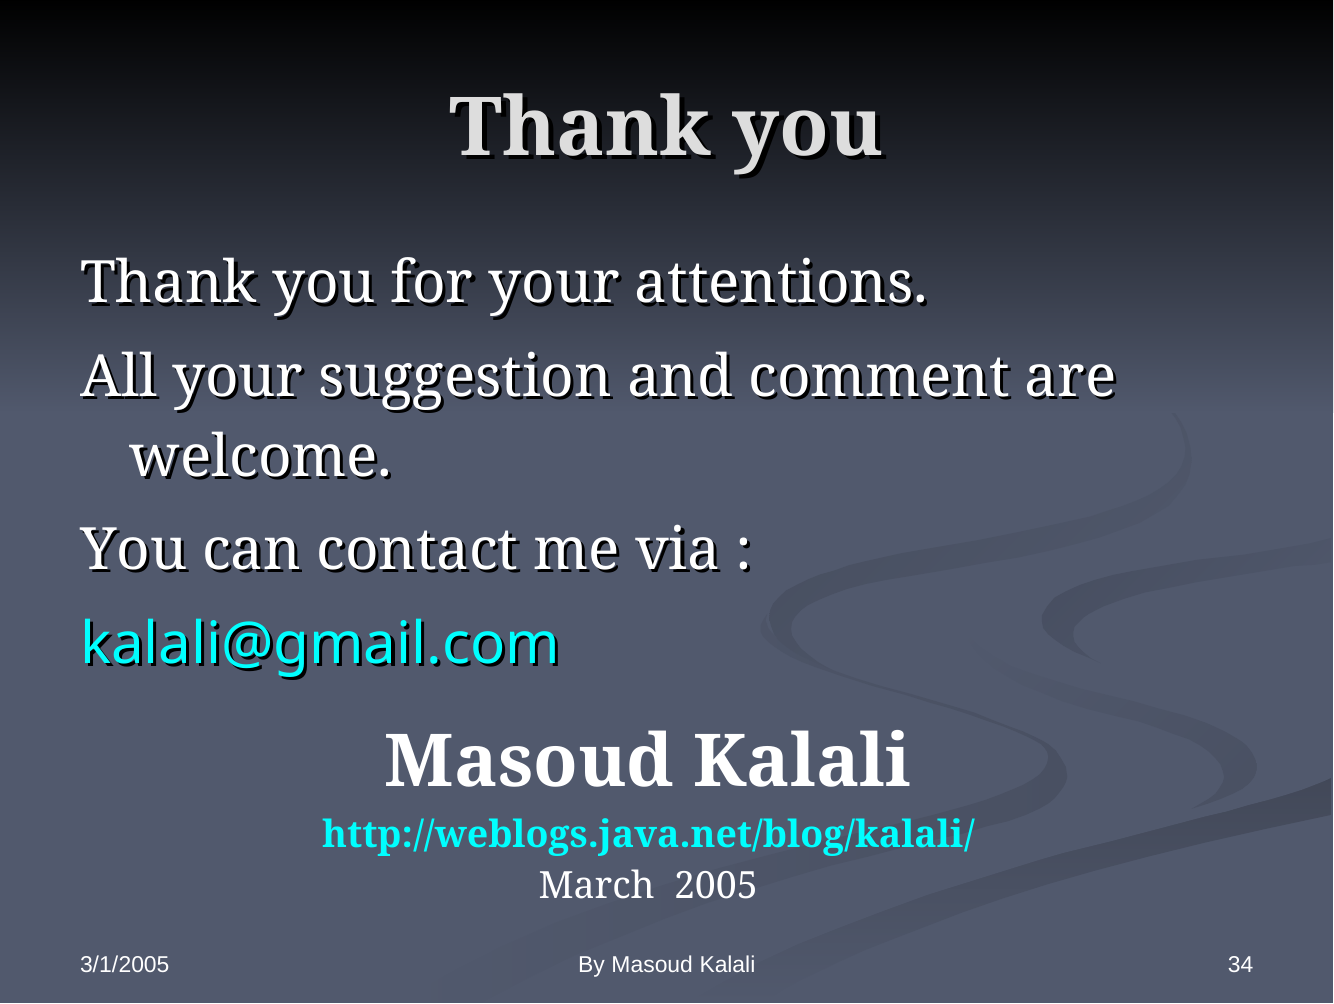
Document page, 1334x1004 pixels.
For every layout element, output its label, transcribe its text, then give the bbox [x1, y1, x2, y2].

text_box Masoud Kalali http://weblogs.java.net/blog/kalali/ March 2005 [307, 700, 990, 918]
title Thank you [66, 40, 1267, 208]
list Thank you for your attentions. All your suggestion and comment are welcome. You can contact me via : kalali@gmail.com [66, 234, 1267, 582]
